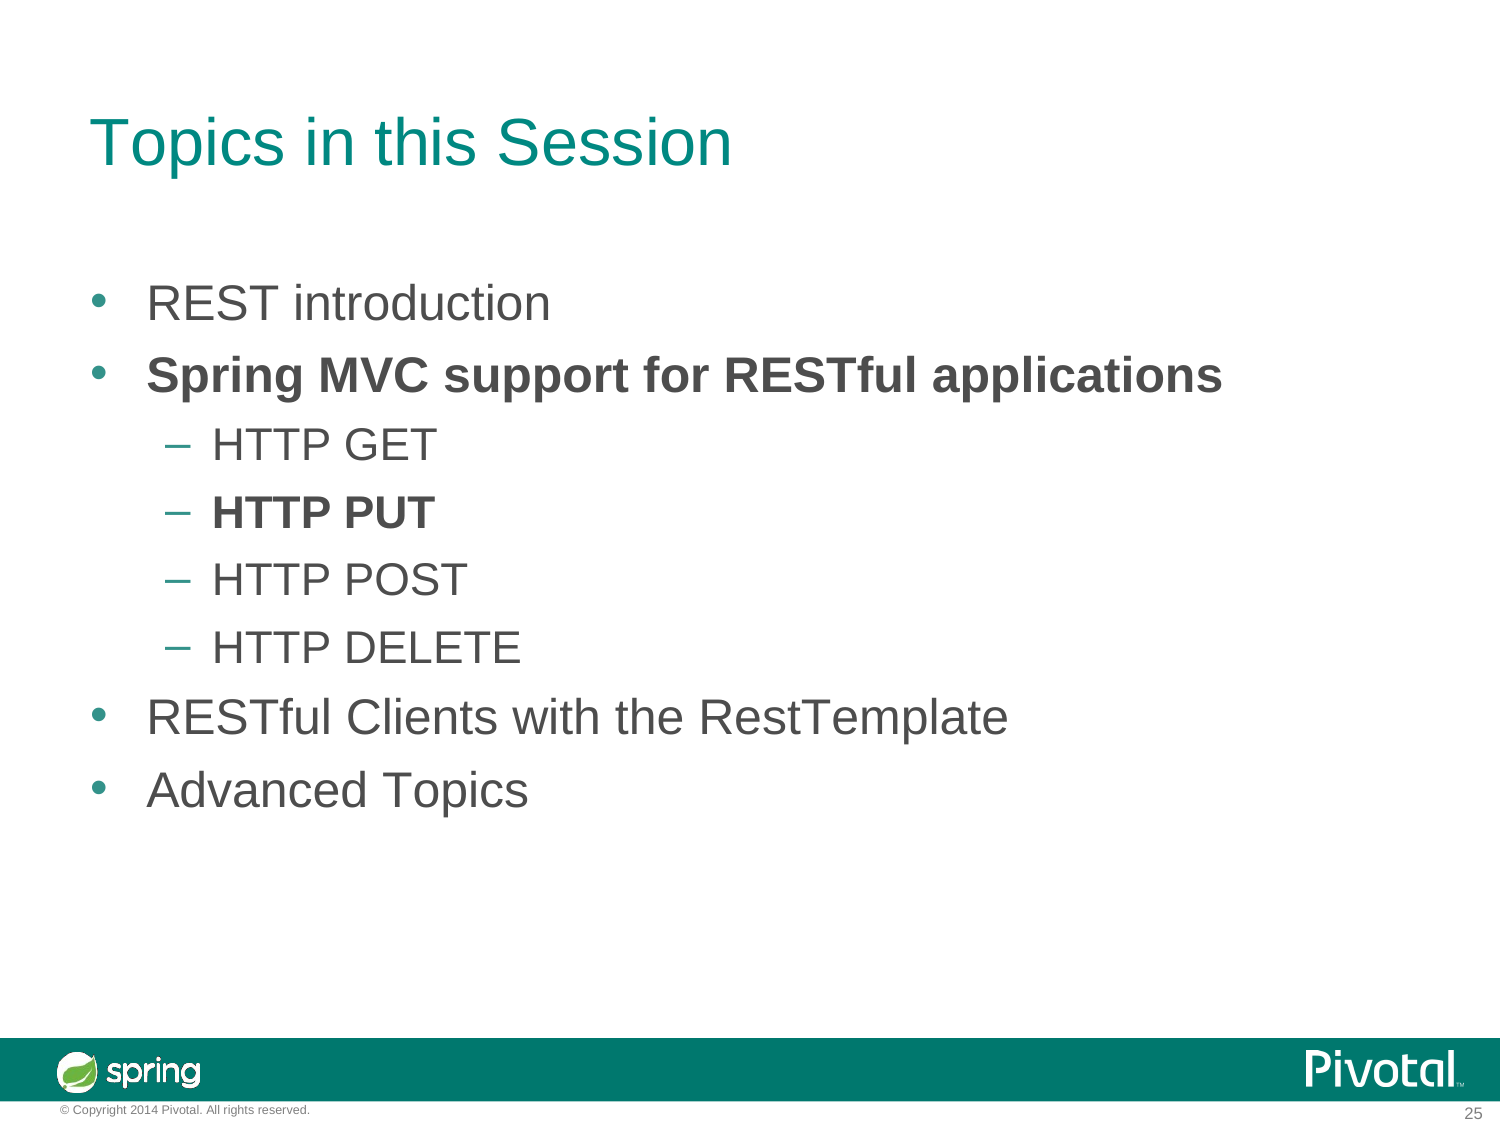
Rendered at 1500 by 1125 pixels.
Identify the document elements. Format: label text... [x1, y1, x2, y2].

picture [1306, 1050, 1464, 1087]
list REST introduction Spring MVC support for RESTful applications HTTP GET HTTP PUT HTTP POST HTTP DELETE RESTful Clients with the RestTemplate Advanced Topics [75, 262, 1426, 1005]
picture [32, 1041, 210, 1103]
title Topics in this Session [75, 44, 1426, 233]
